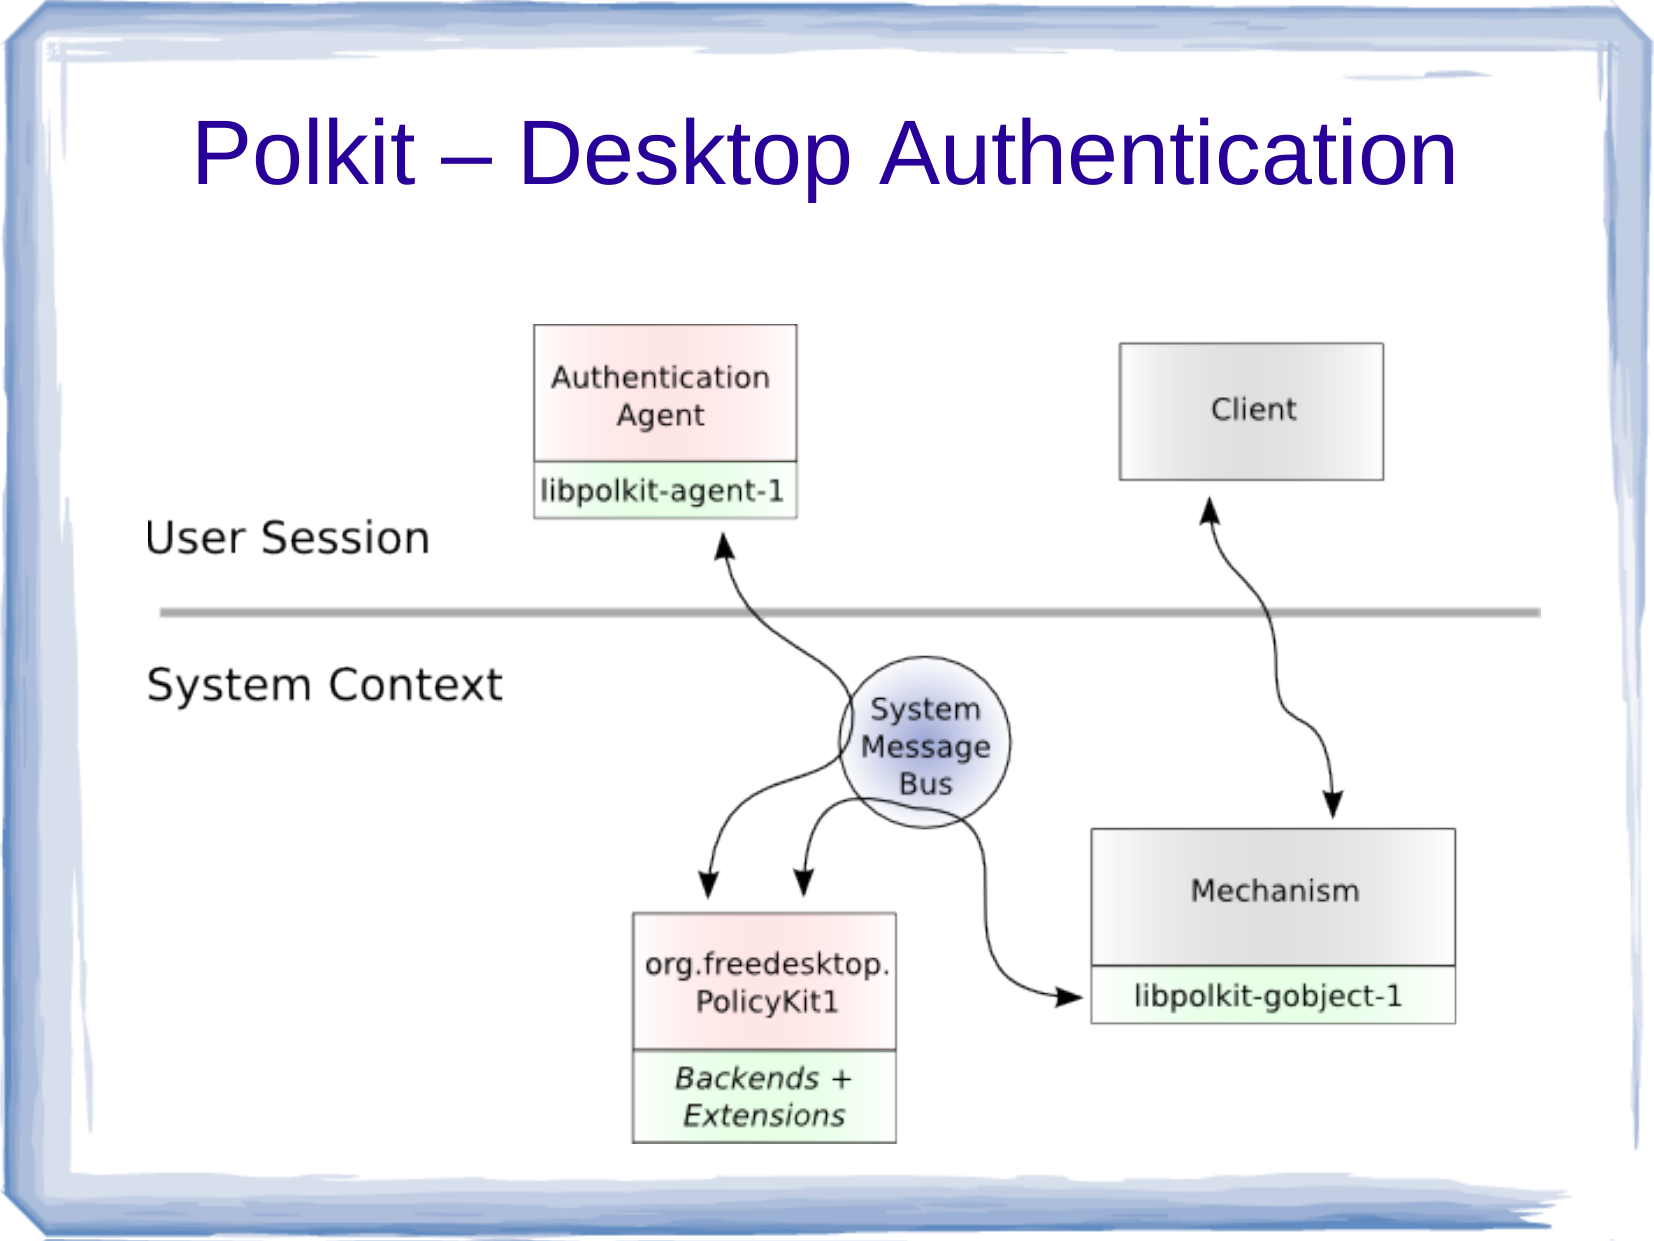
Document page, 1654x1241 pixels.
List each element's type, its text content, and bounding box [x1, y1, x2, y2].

title Polkit – Desktop Authentication [82, 49, 1571, 257]
picture [0, 0, 1654, 1241]
